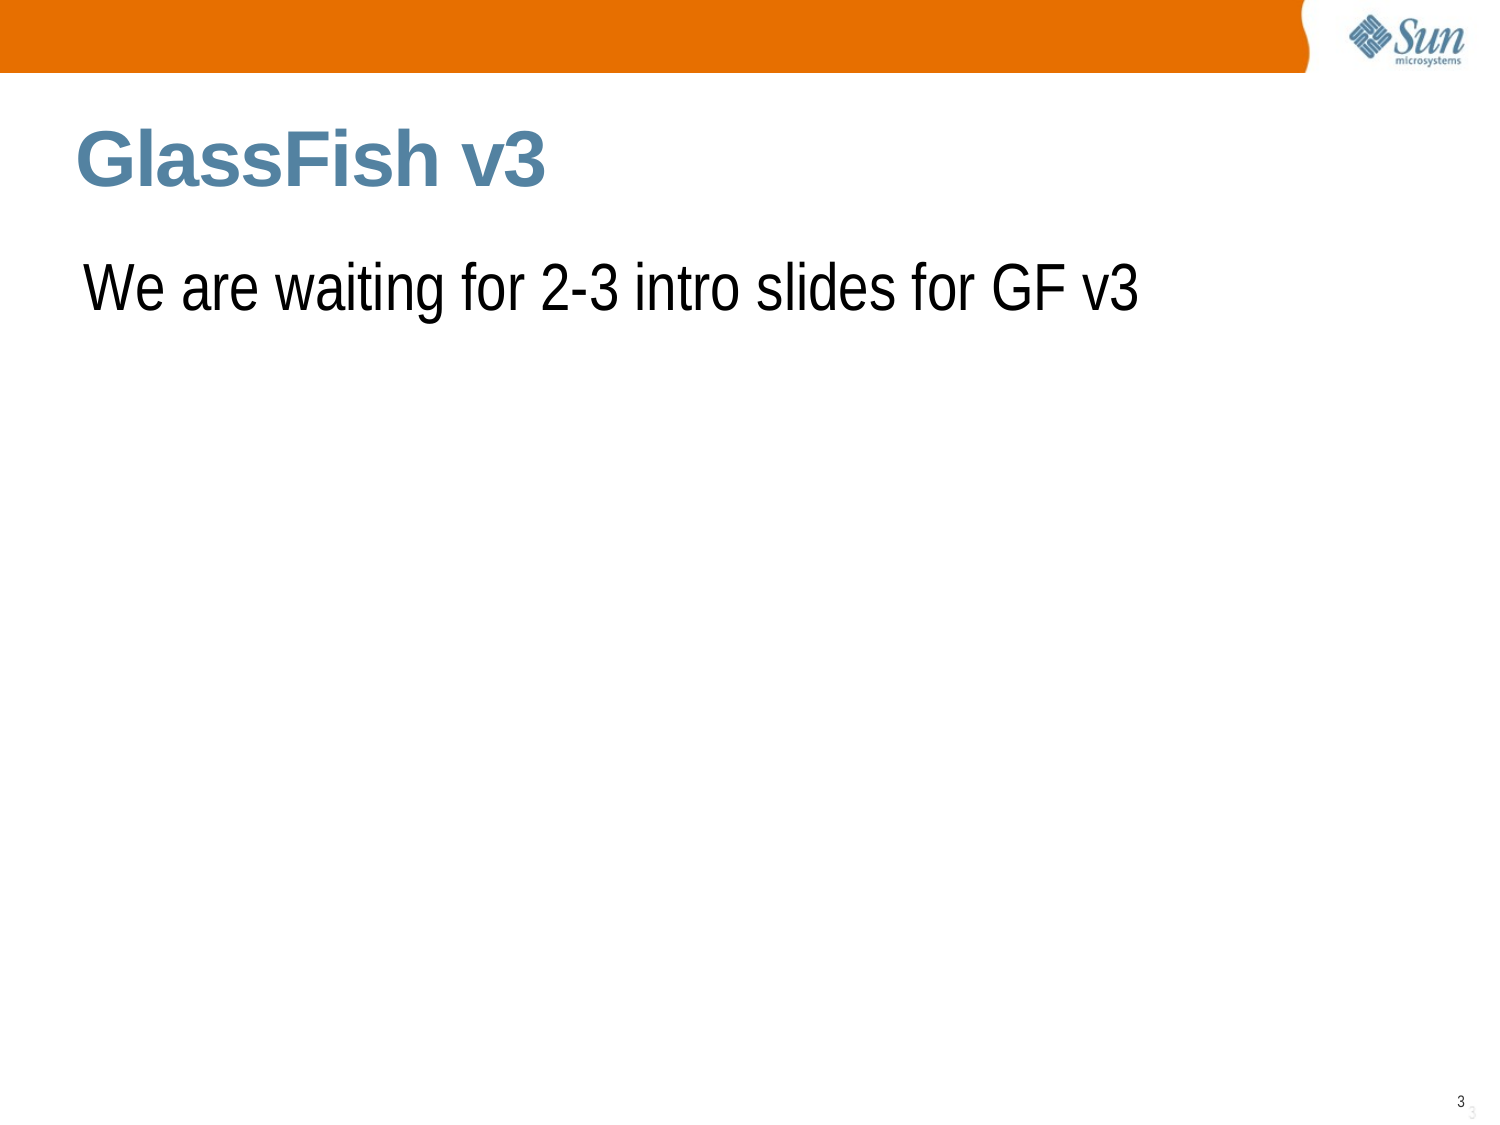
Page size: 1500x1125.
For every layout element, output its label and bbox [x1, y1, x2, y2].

picture [0, 0, 1500, 73]
